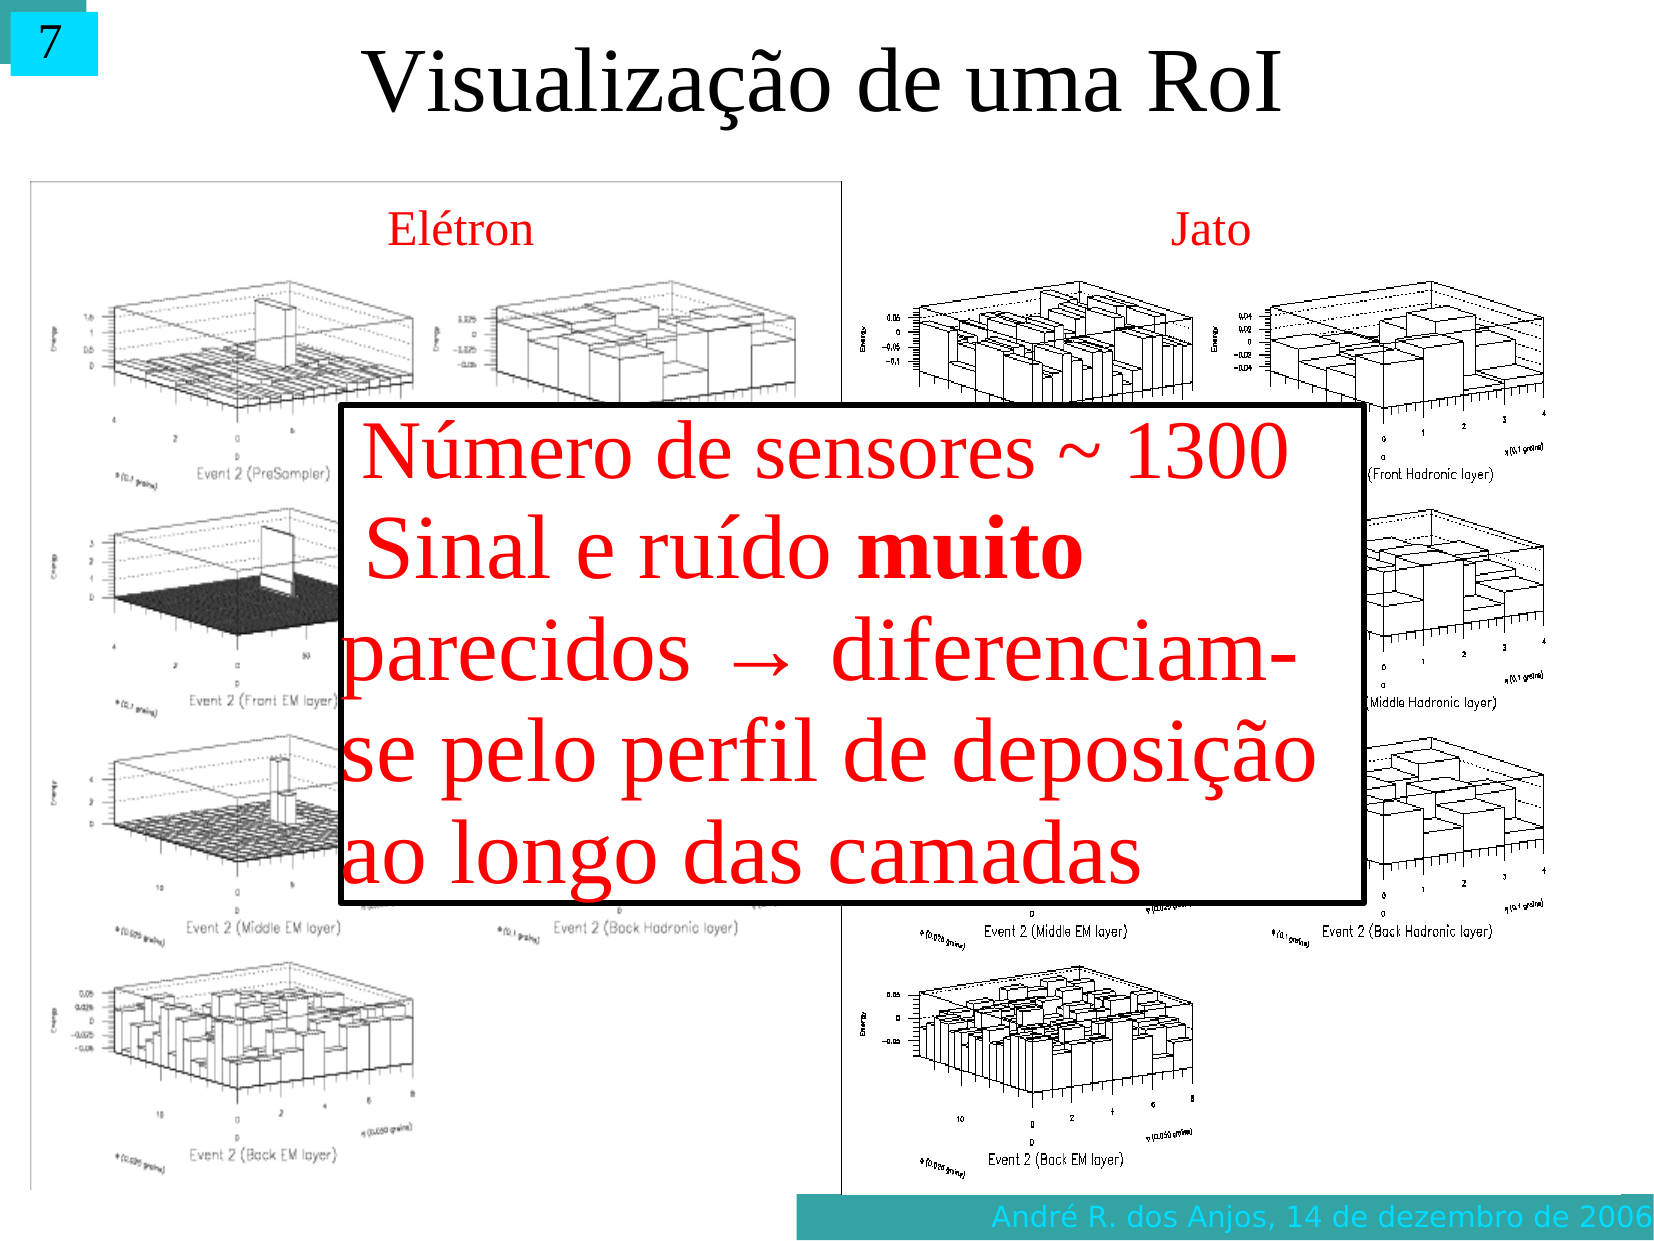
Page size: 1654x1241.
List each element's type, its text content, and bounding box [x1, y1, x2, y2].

text_box Elétron [387, 200, 579, 256]
title Visualização de uma RoI [116, 23, 1529, 138]
picture [30, 181, 1621, 1195]
text_box Número de sensores ~ 1300 Sinal e ruído muito parecidos → diferenciam-se pelo perfil de deposição ao longo das camadas [340, 404, 1364, 904]
text_box Jato [1170, 200, 1400, 256]
